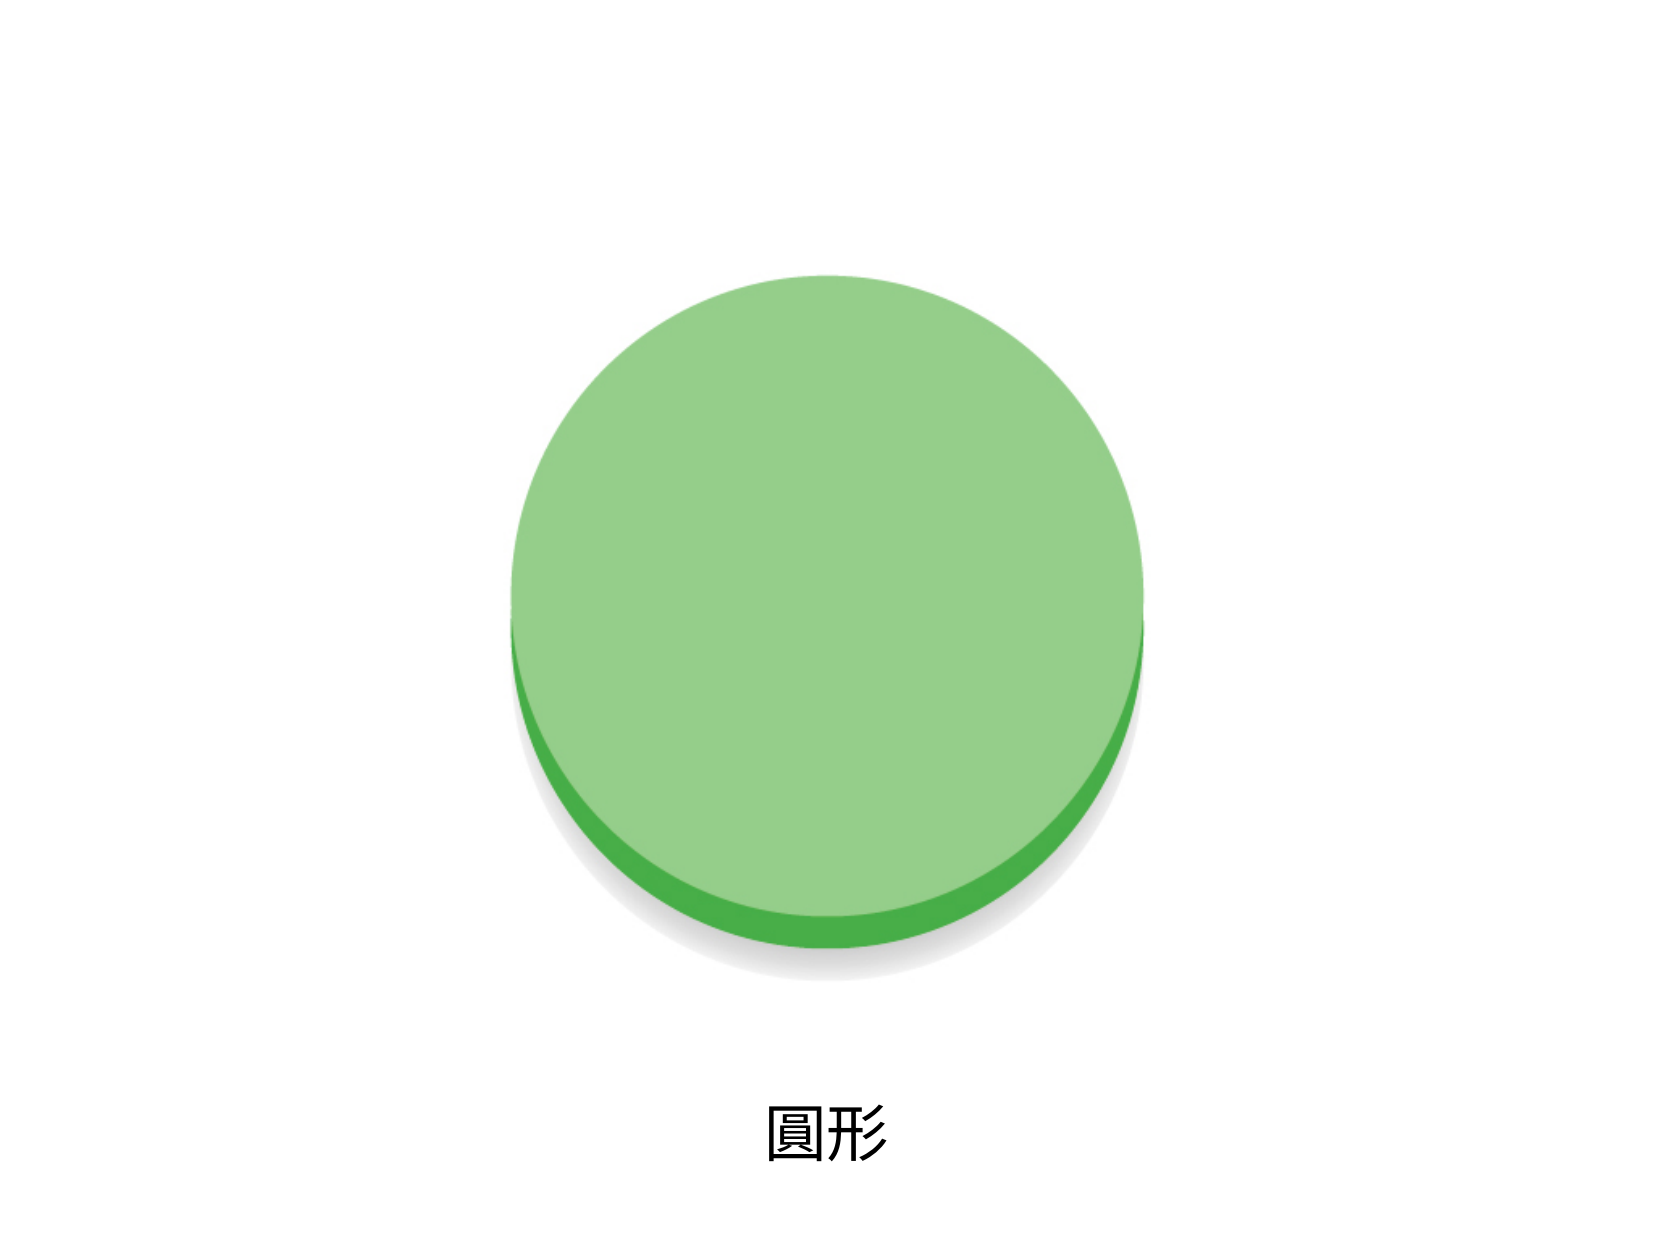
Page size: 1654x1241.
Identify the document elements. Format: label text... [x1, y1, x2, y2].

title 圓形 [82, 1025, 1571, 1233]
picture [0, 0, 1654, 1241]
